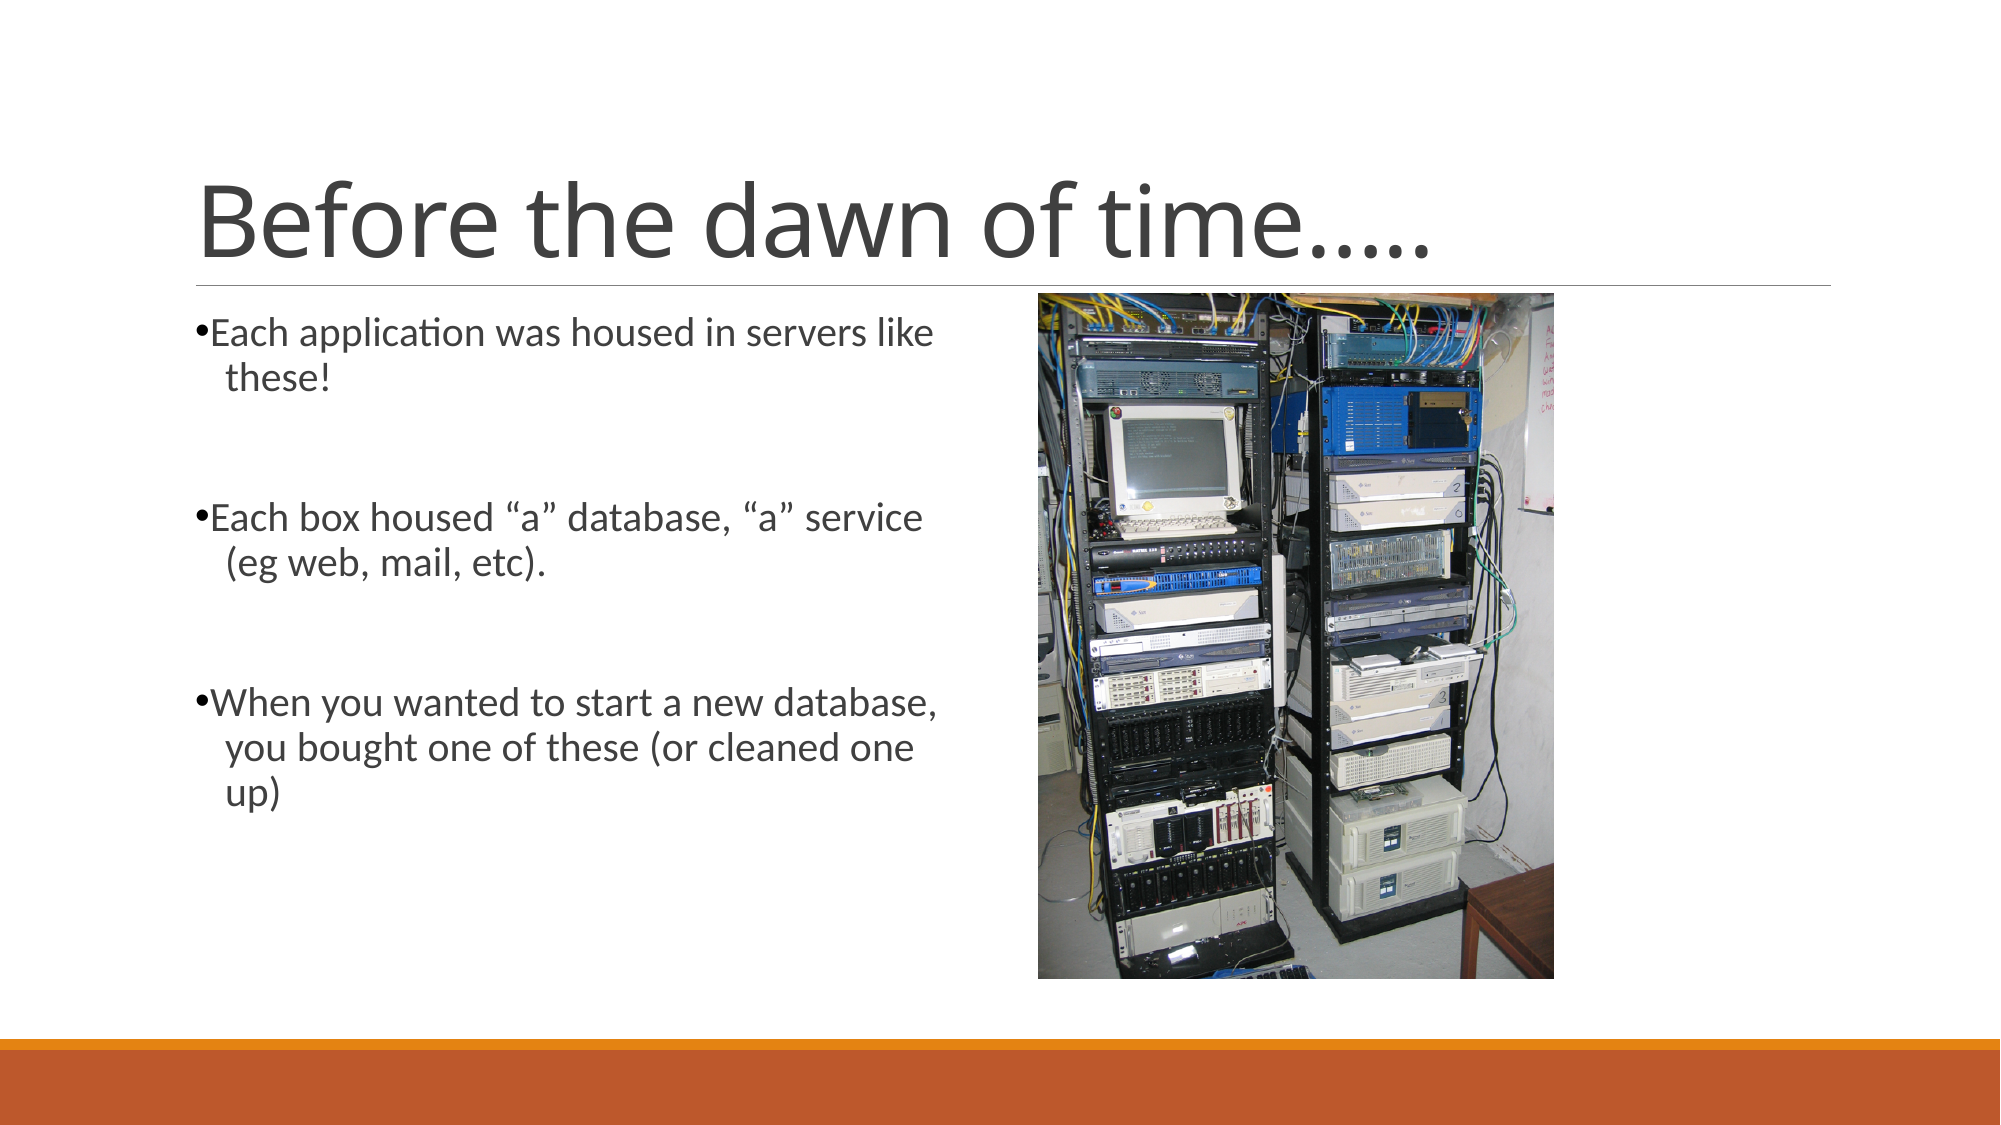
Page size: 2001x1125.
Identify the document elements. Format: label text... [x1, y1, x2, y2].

list Each application was housed in servers like these! Each box housed “a” database, “a” service (eg web, mail, etc). When you wanted to start a new database, you bought one of these (or cleaned one up) [180, 302, 976, 970]
picture [1038, 293, 1554, 980]
title Before the dawn of time….. [180, 47, 1831, 286]
